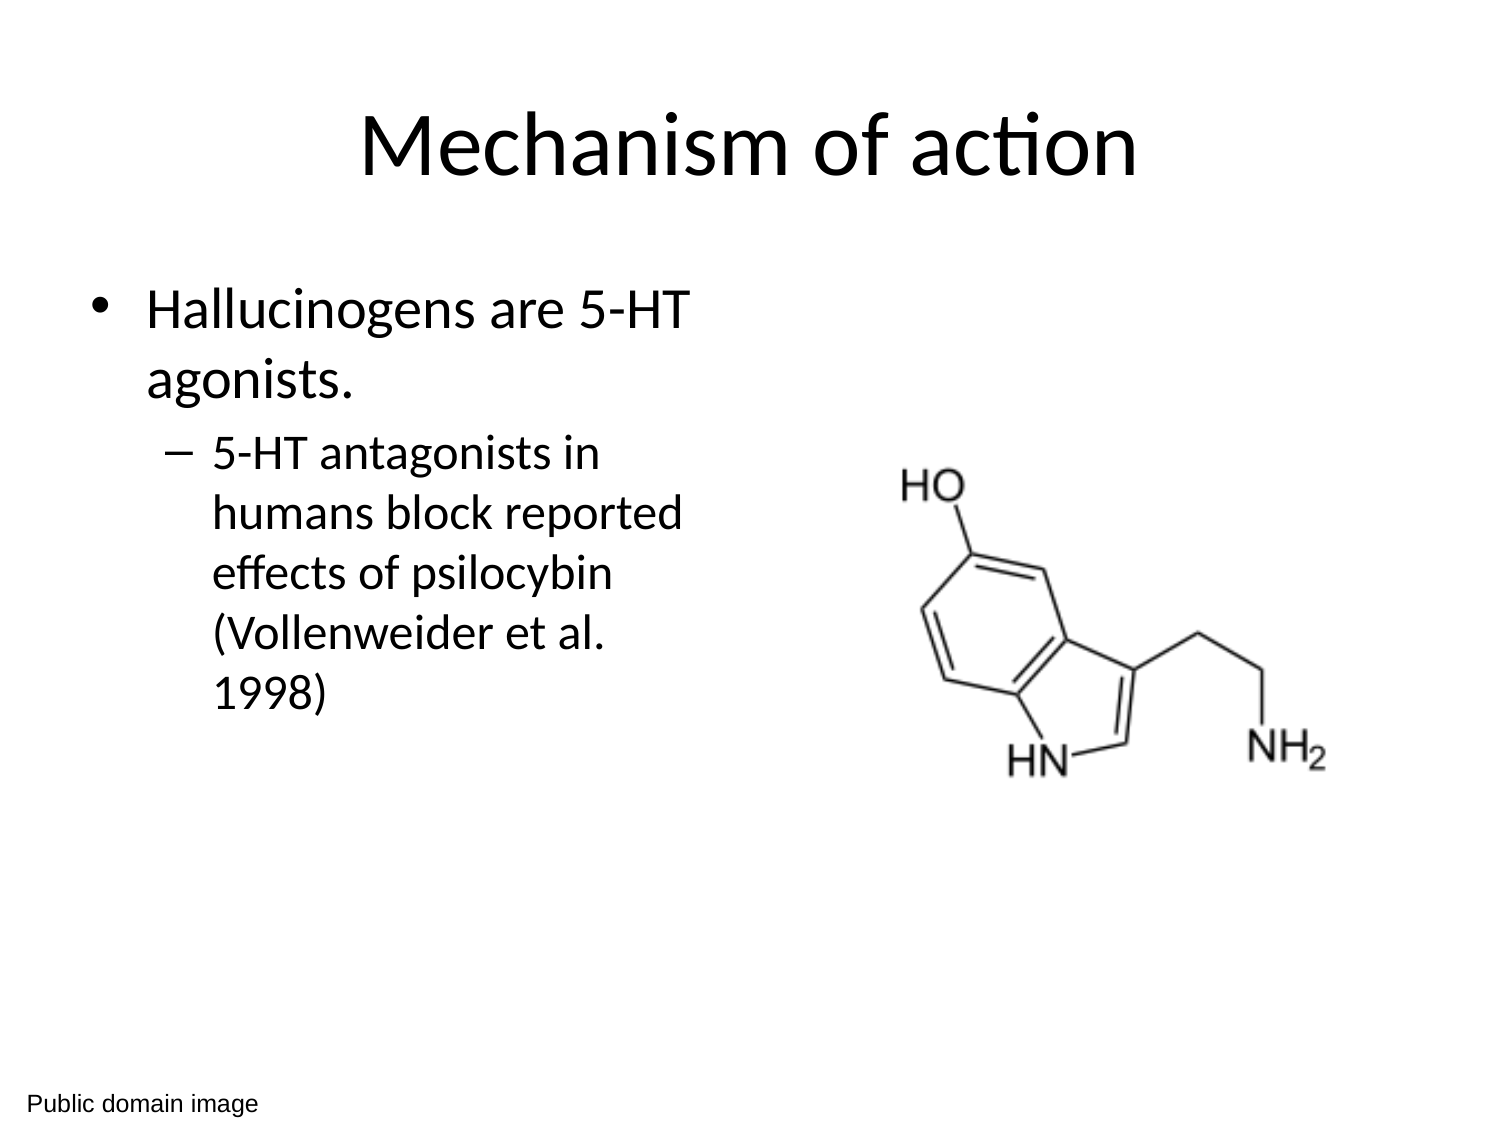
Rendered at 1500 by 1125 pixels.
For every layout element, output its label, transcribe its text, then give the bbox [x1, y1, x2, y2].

picture [892, 373, 1337, 873]
list Hallucinogens are 5-HT agonists. 5-HT antagonists in humans block reported effects of psilocybin (Vollenweider et al. 1998) [75, 262, 738, 1005]
title Mechanism of action [75, 45, 1425, 233]
text_box Public domain image [11, 1081, 544, 1125]
